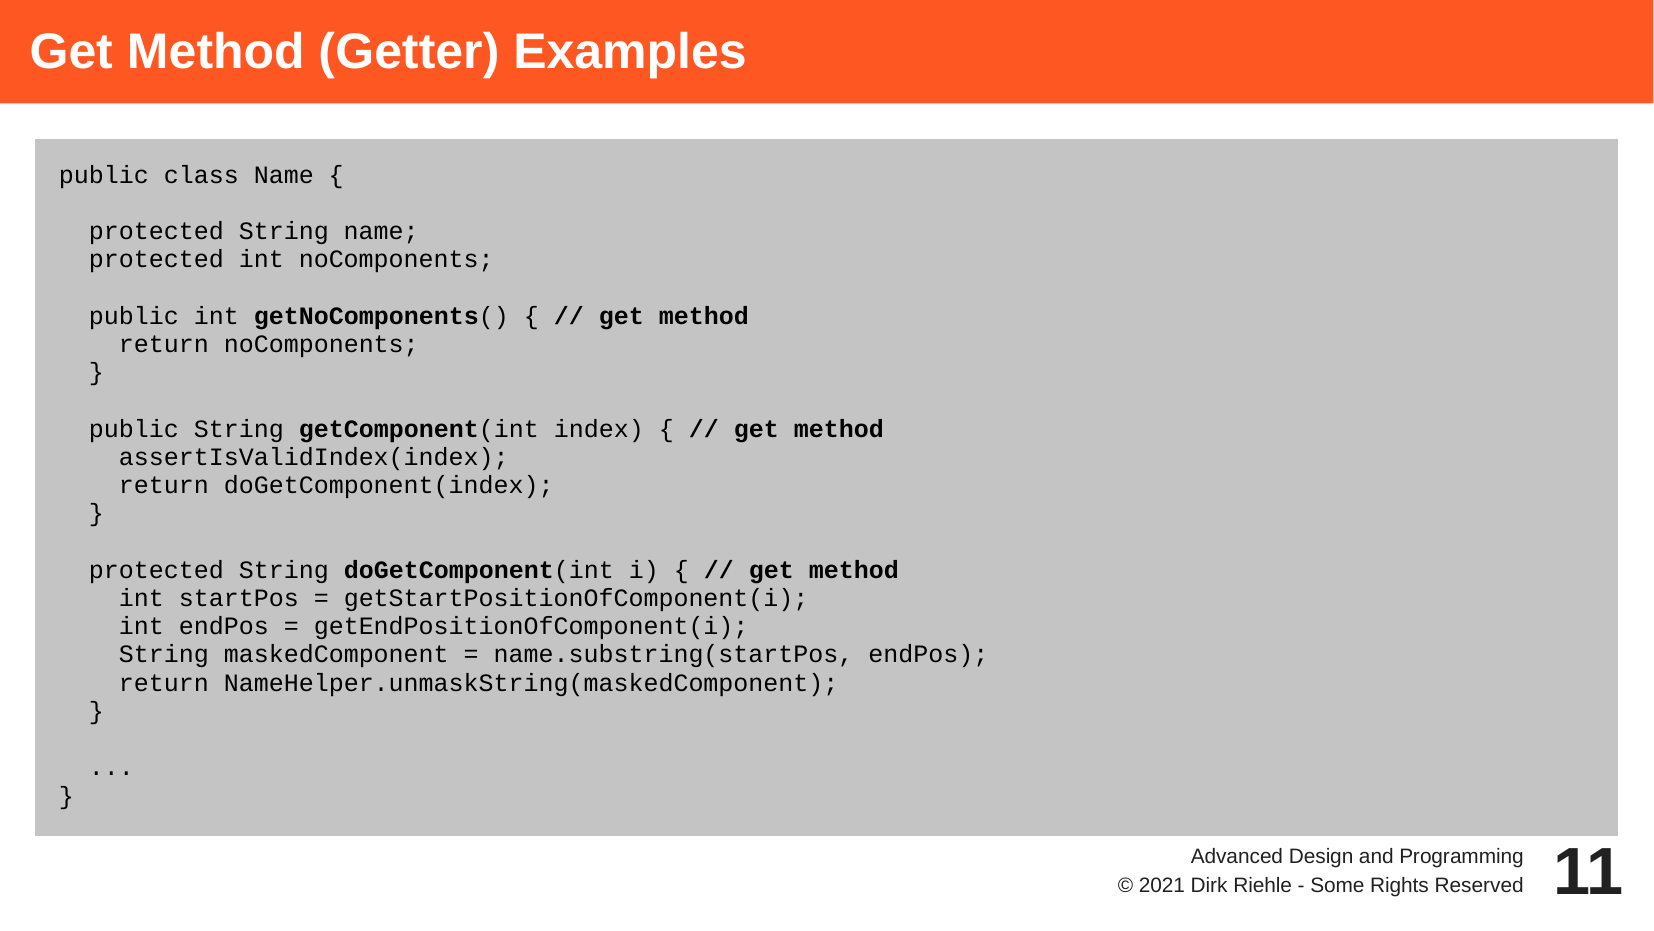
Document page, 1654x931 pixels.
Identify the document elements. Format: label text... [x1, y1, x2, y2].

title Get Method (Getter) Examples [0, 0, 1654, 104]
list public class Name { protected String name; protected int noComponents; public int getNoComponents() { // get method return noComponents; } public String getComponent(int index) { // get method assertIsValidIndex(index); return doGetComponent(index); } protected String doGetComponent(int i) { // get method int startPos = getStartPositionOfComponent(i); int endPos = getEndPositionOfComponent(i); String maskedComponent = name.substring(startPos, endPos); return NameHelper.unmaskString(maskedComponent); } ... } [29, 132, 1625, 842]
